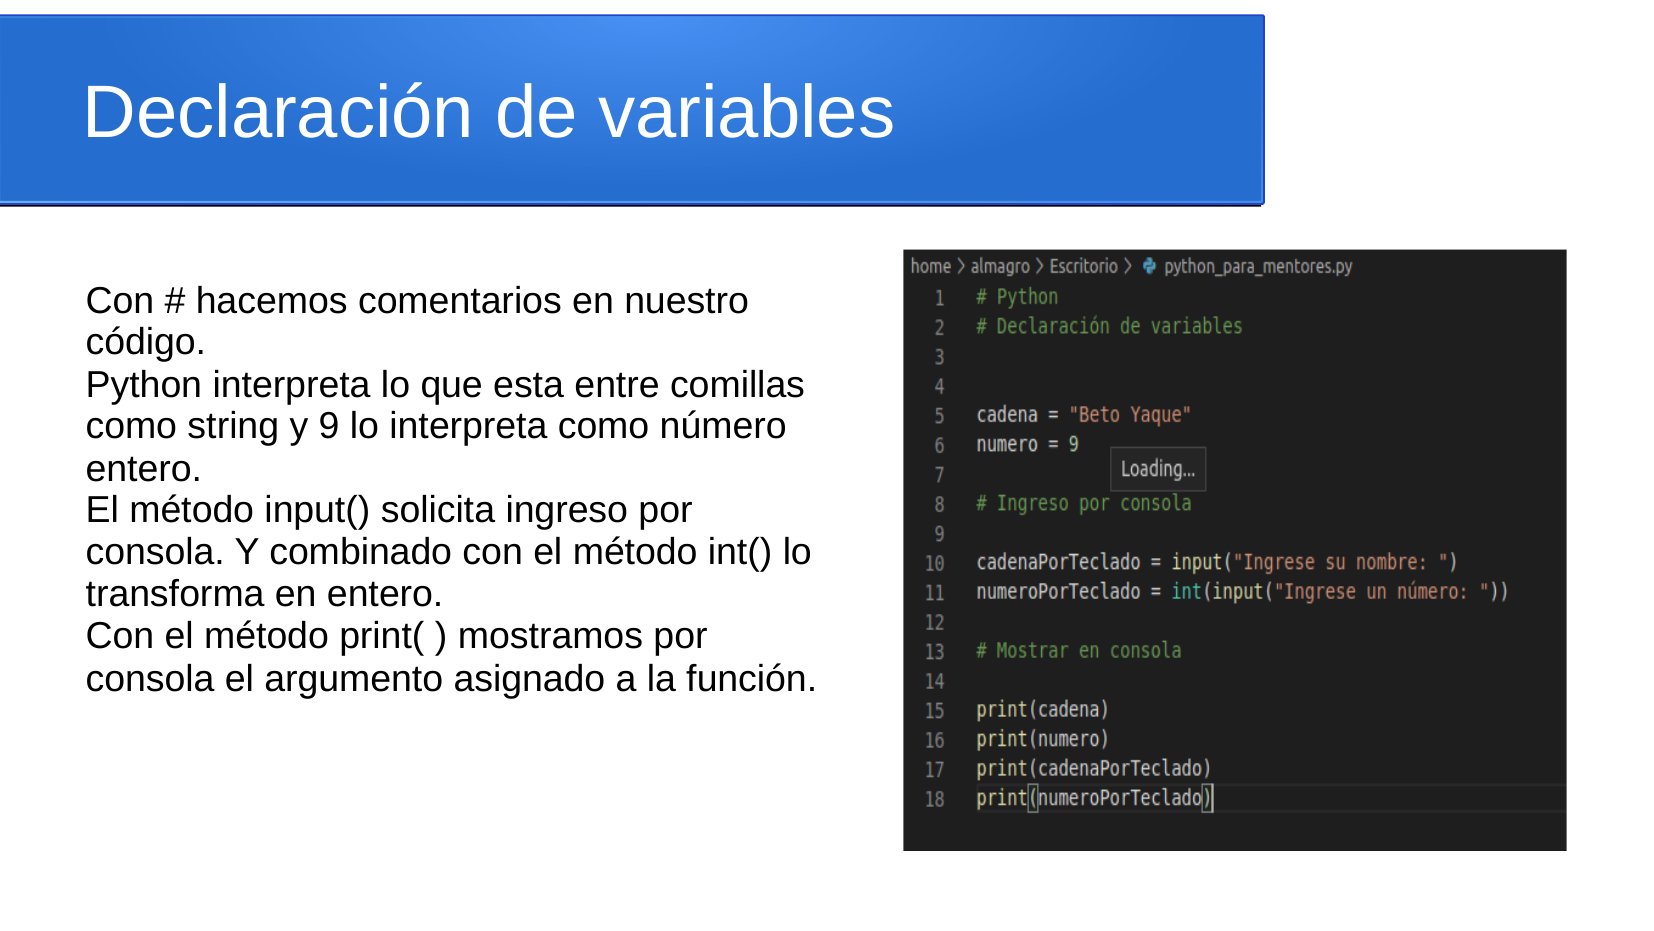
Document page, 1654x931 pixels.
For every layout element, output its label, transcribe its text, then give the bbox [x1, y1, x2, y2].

picture [897, 248, 1571, 851]
title Declaración de variables [82, 35, 1235, 189]
text_box Con # hacemos comentarios en nuestro código. Python interpreta lo que esta entre comillas como string y 9 lo interpreta como número entero. El método input() solicita ingreso por consola. Y combinado con el método int() lo transforma en entero. Con el método print( ) mostramos por consola el argumento asignado a la función. [70, 271, 839, 707]
